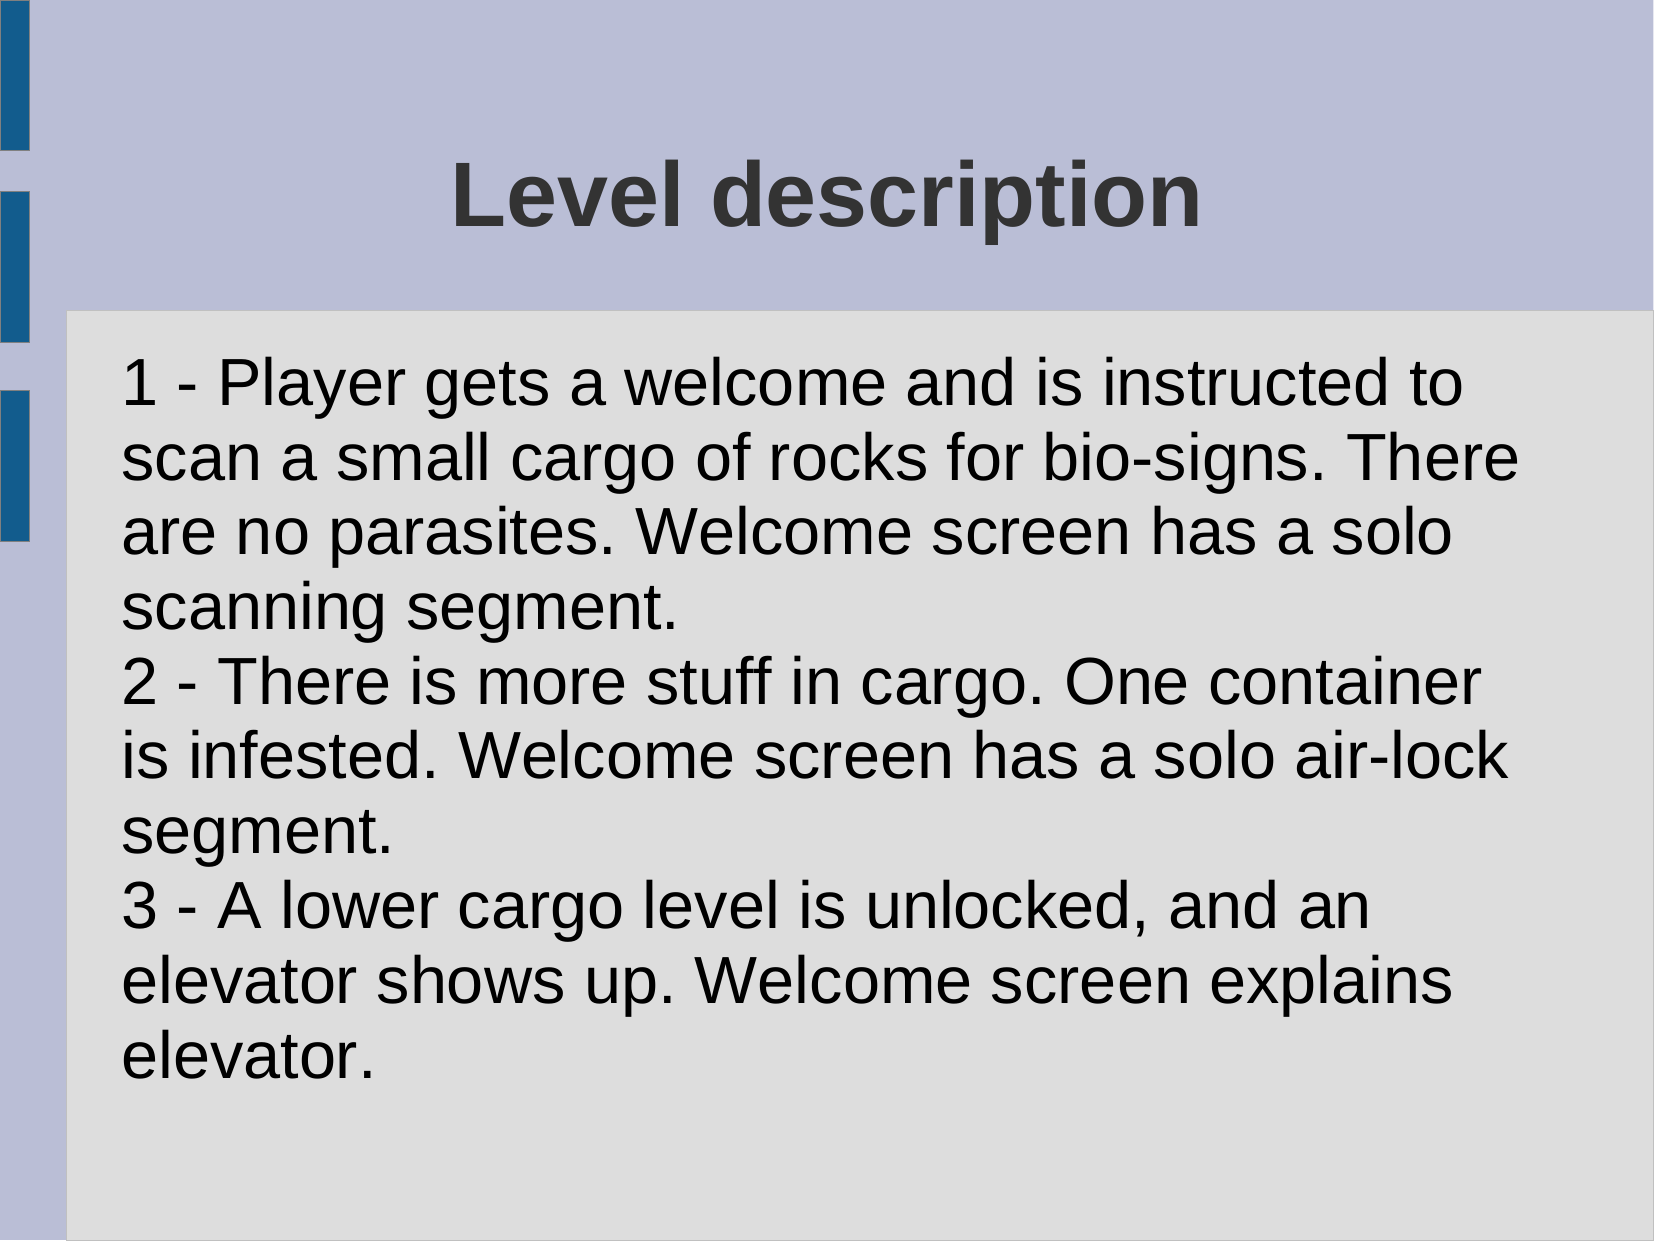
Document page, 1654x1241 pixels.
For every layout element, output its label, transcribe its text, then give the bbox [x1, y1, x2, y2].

title Level description [121, 91, 1534, 299]
list 1 - Player gets a welcome and is instructed to scan a small cargo of rocks for bio-signs. There are no parasites. Welcome screen has a solo scanning segment. 2 - There is more stuff in cargo. One container is infested. Welcome screen has a solo air-lock segment. 3 - A lower cargo level is unlocked, and an elevator shows up. Welcome screen explains elevator. [121, 344, 1534, 1093]
